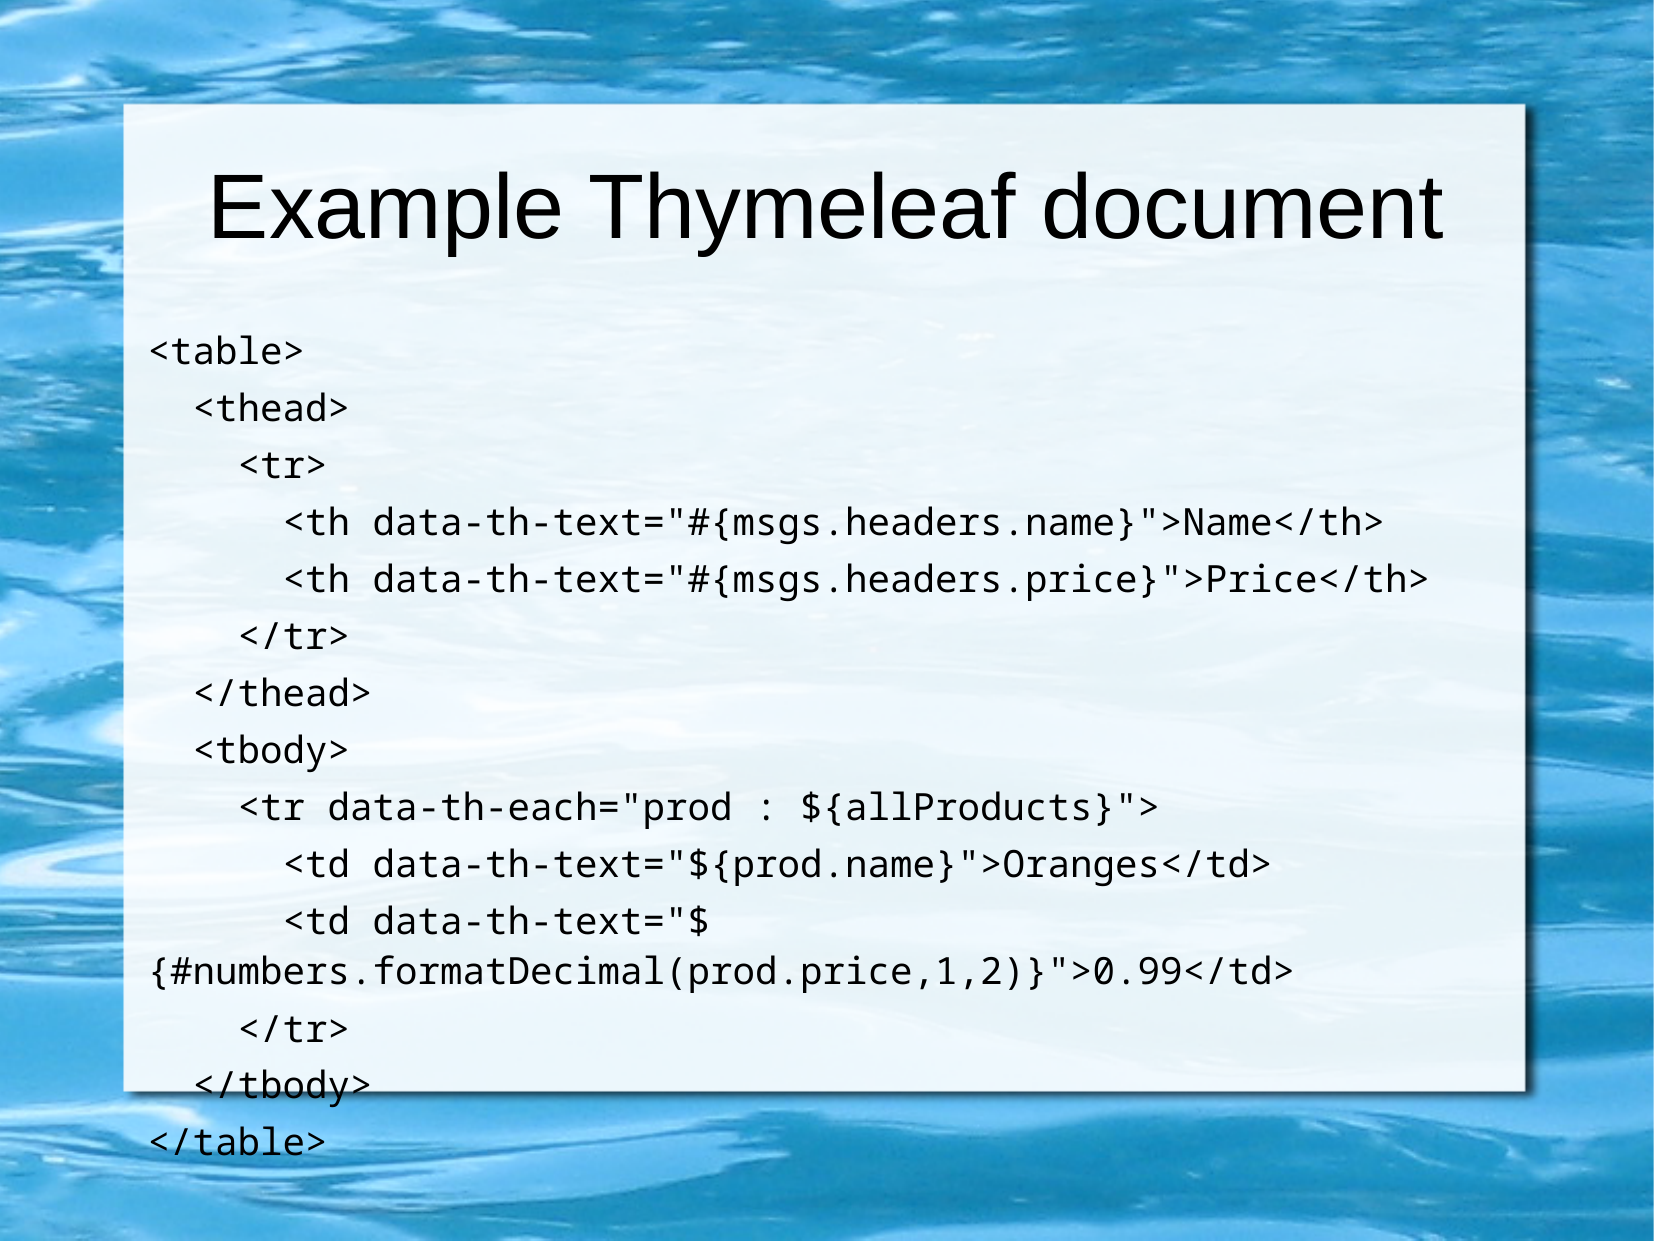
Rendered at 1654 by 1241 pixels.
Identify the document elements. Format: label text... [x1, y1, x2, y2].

list <table> <thead> <tr> <th data-th-text="#{msgs.headers.name}">Name</th> <th data-th-text="#{msgs.headers.price}">Price</th> </tr> </thead> <tbody> <tr data-th-each="prod : ${allProducts}"> <td data-th-text="${prod.name}">Oranges</td> <td data-th-text="${#numbers.formatDecimal(prod.price,1,2)}">0.99</td> </tr> </tbody> </table> [147, 324, 1506, 1063]
title Example Thymeleaf document [147, 118, 1506, 296]
picture [0, 0, 1654, 1241]
